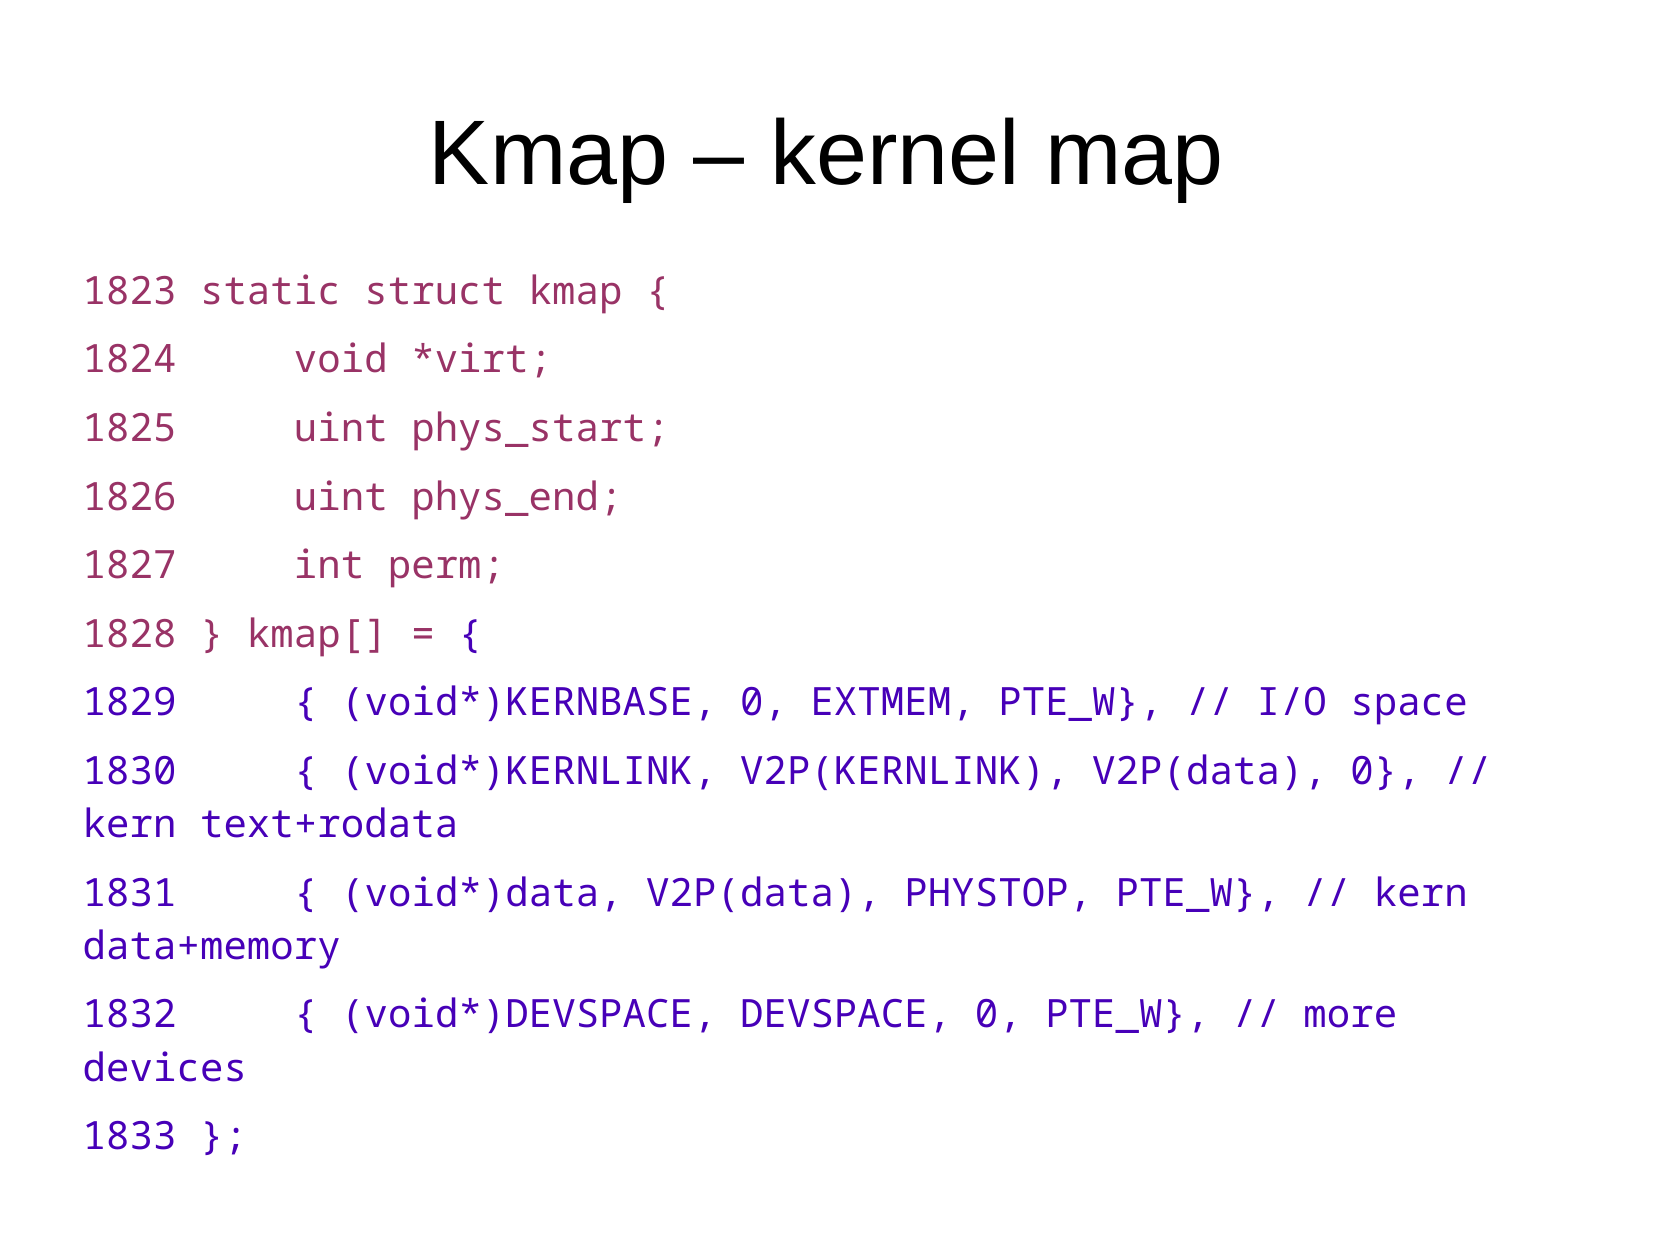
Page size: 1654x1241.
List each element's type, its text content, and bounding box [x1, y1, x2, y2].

list 1823 static struct kmap { 1824 void *virt; 1825 uint phys_start; 1826 uint phys_end; 1827 int perm; 1828 } kmap[] = { 1829 { (void*)KERNBASE, 0, EXTMEM, PTE_W}, // I/O space 1830 { (void*)KERNLINK, V2P(KERNLINK), V2P(data), 0}, // kern text+rodata 1831 { (void*)data, V2P(data), PHYSTOP, PTE_W}, // kern data+memory 1832 { (void*)DEVSPACE, DEVSPACE, 0, PTE_W}, // more devices 1833 }; [82, 262, 1571, 1163]
title Kmap – kernel map [82, 49, 1571, 257]
